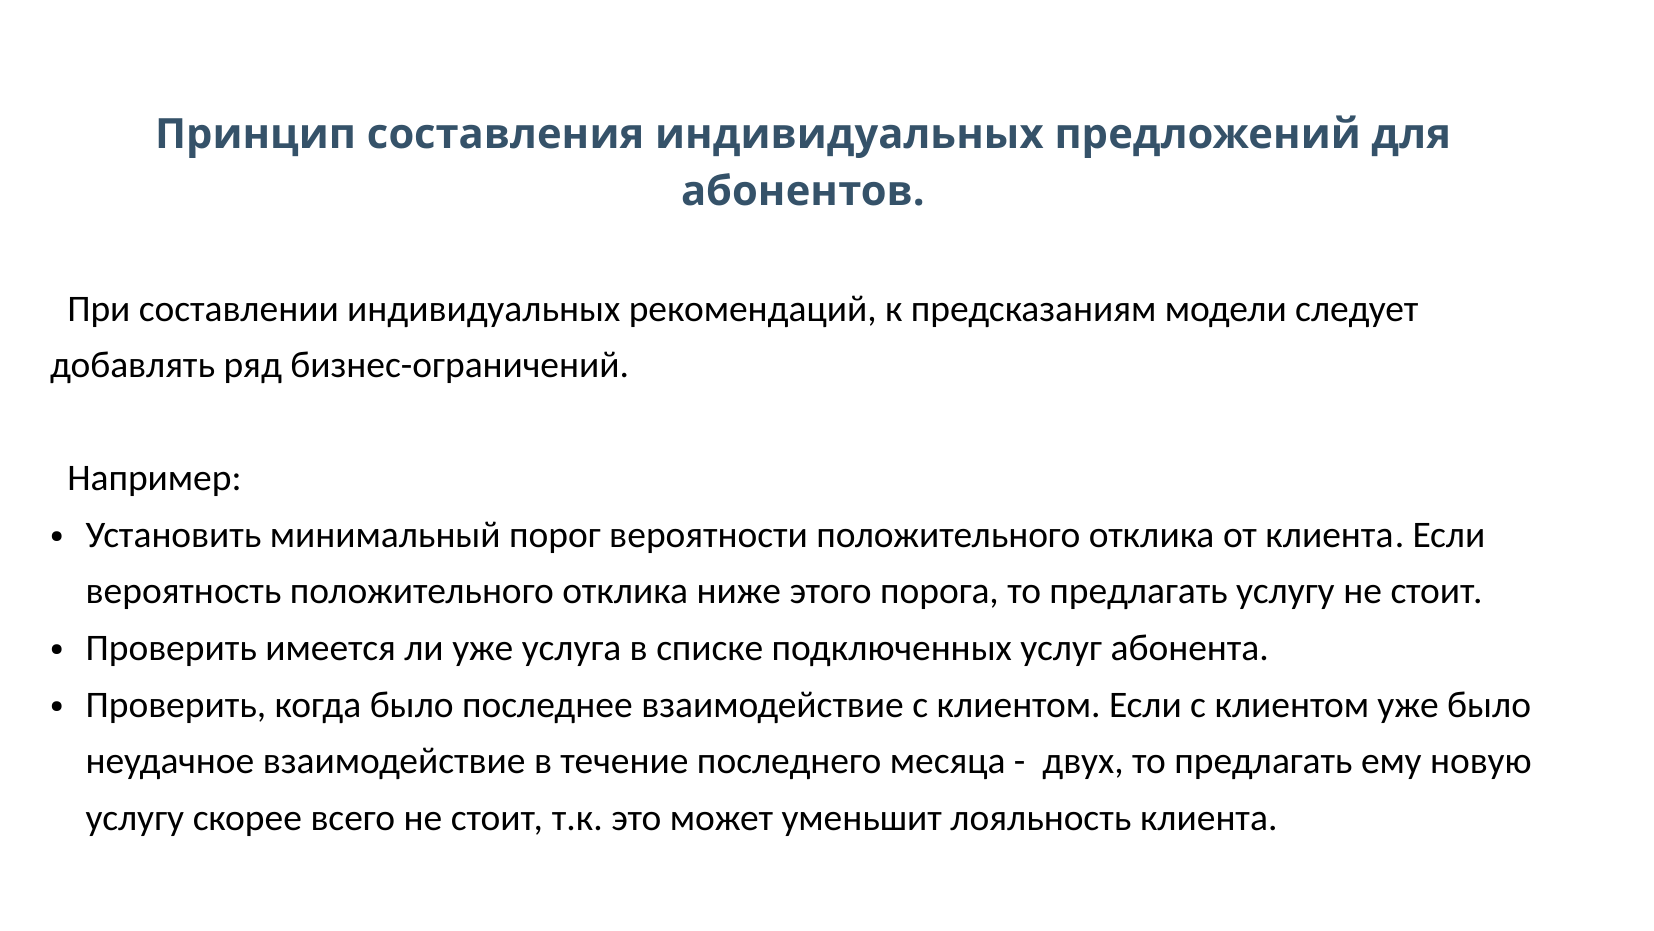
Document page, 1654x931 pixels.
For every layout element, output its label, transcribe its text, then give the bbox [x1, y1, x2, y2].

text_box Принцип составления индивидуальных предложений для абонентов. При составлении индивидуальных рекомендаций, к предсказаниям модели следует добавлять ряд бизнес-ограничений. Например: Установить минимальный порог вероятности положительного отклика от клиента. Если вероятность положительного отклика ниже этого порога, то предлагать услугу не стоит. Проверить имеется ли уже услуга в списке подключенных услуг абонента. Проверить, когда было последнее взаимодействие с клиентом. Если с клиентом уже было неудачное взаимодействие в течение последнего месяца - двух, то предлагать ему новую услугу скорее всего не стоит, т.к. это может уменьшит лояльность клиента. [35, 59, 1571, 876]
